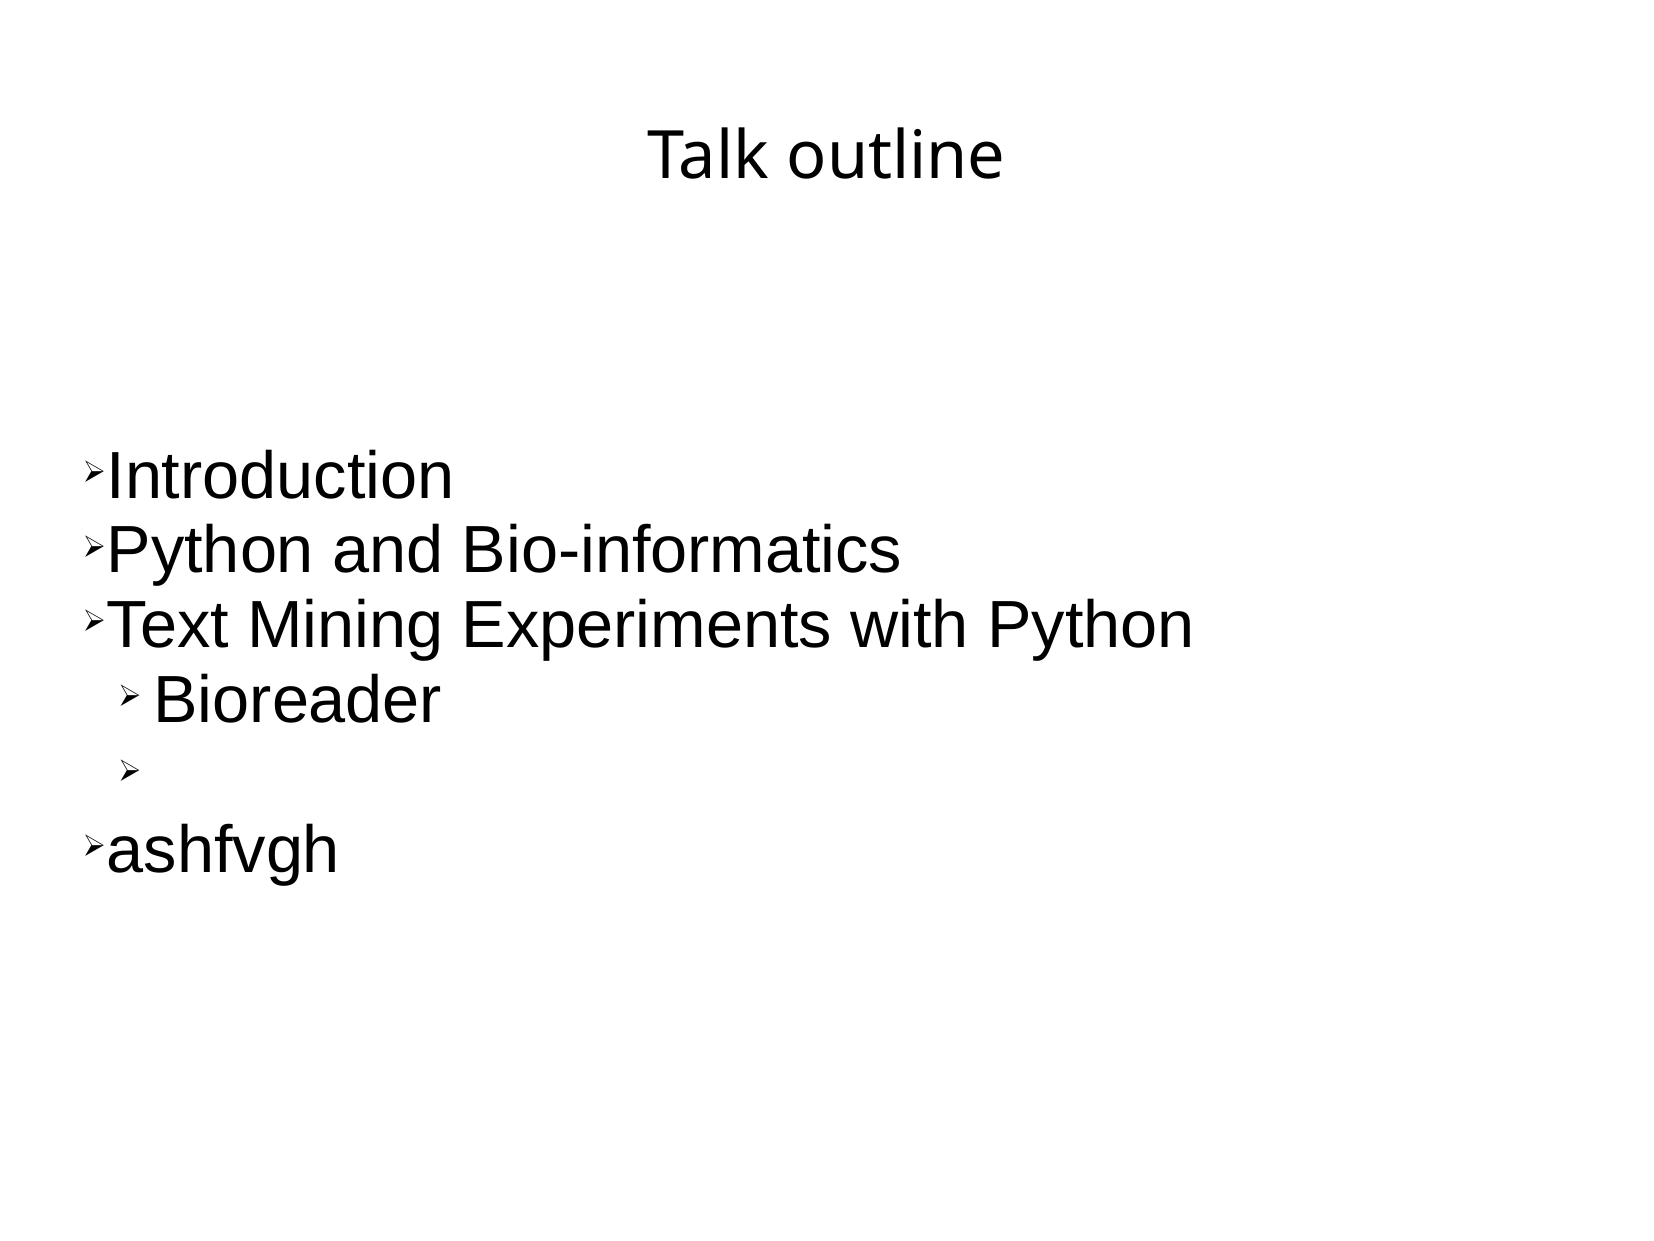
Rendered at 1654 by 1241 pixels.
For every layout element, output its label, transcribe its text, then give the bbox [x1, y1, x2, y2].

title Talk outline [82, 56, 1571, 250]
subtitle Introduction Python and Bio-informatics Text Mining Experiments with Python Bioreader ashfvgh [82, 297, 1571, 1102]
